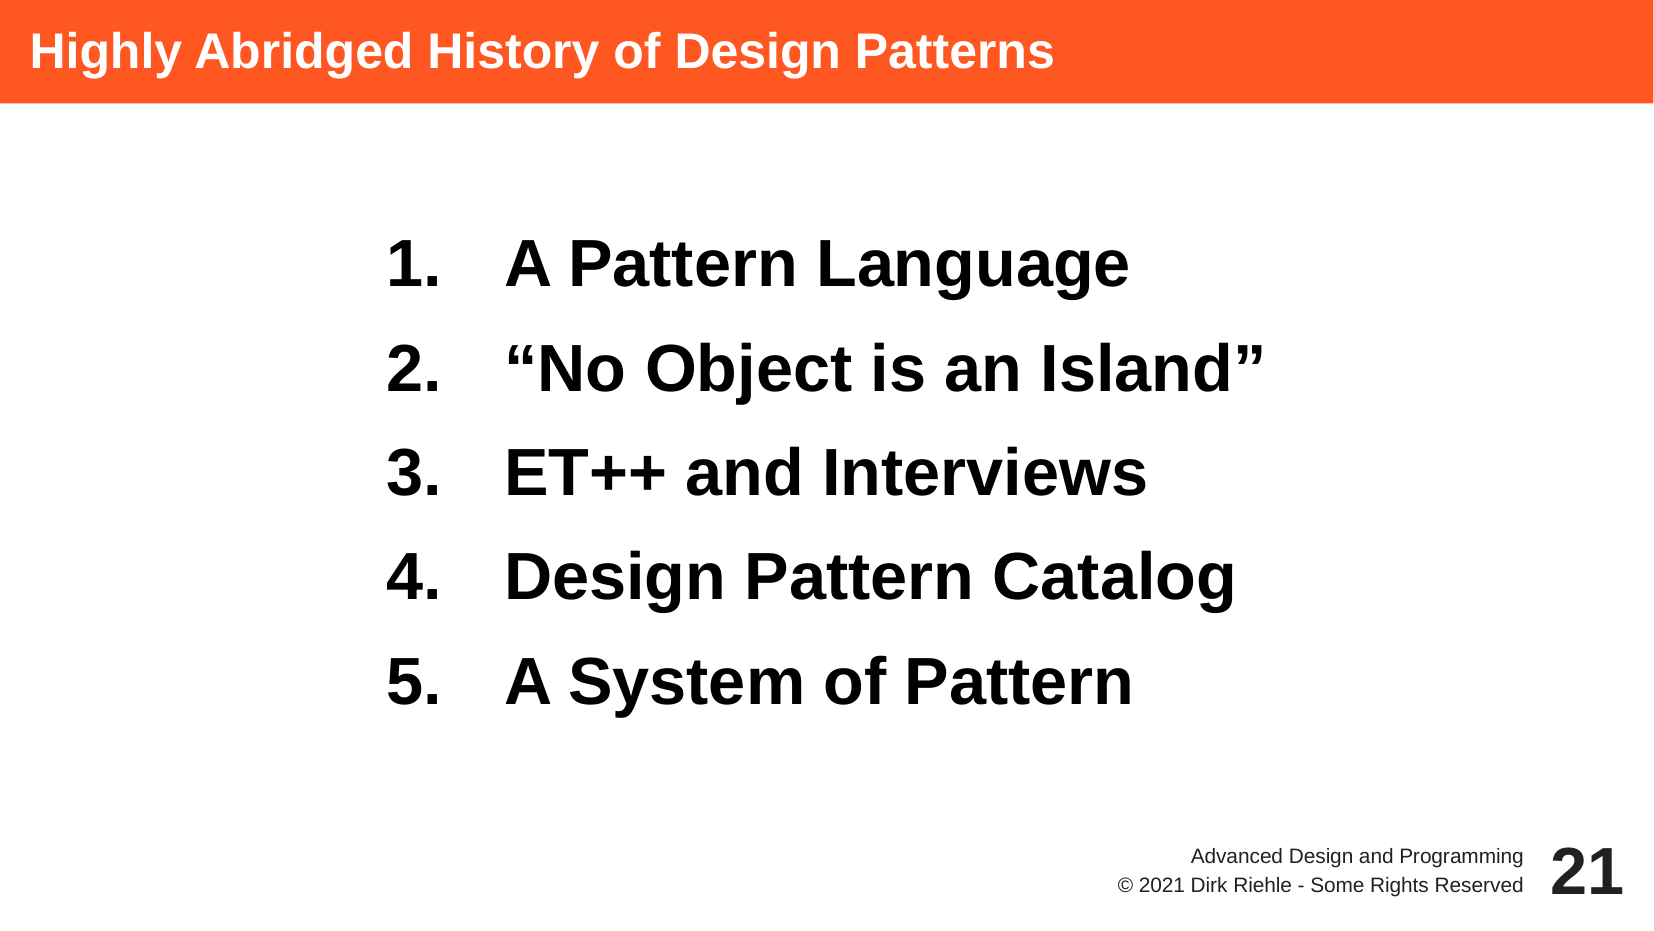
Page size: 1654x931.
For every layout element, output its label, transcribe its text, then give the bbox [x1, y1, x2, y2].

title Highly Abridged History of Design Patterns [0, 0, 1654, 104]
subtitle A Pattern Language “No Object is an Island” ET++ and Interviews Design Pattern Catalog A System of Pattern [29, 132, 1625, 813]
